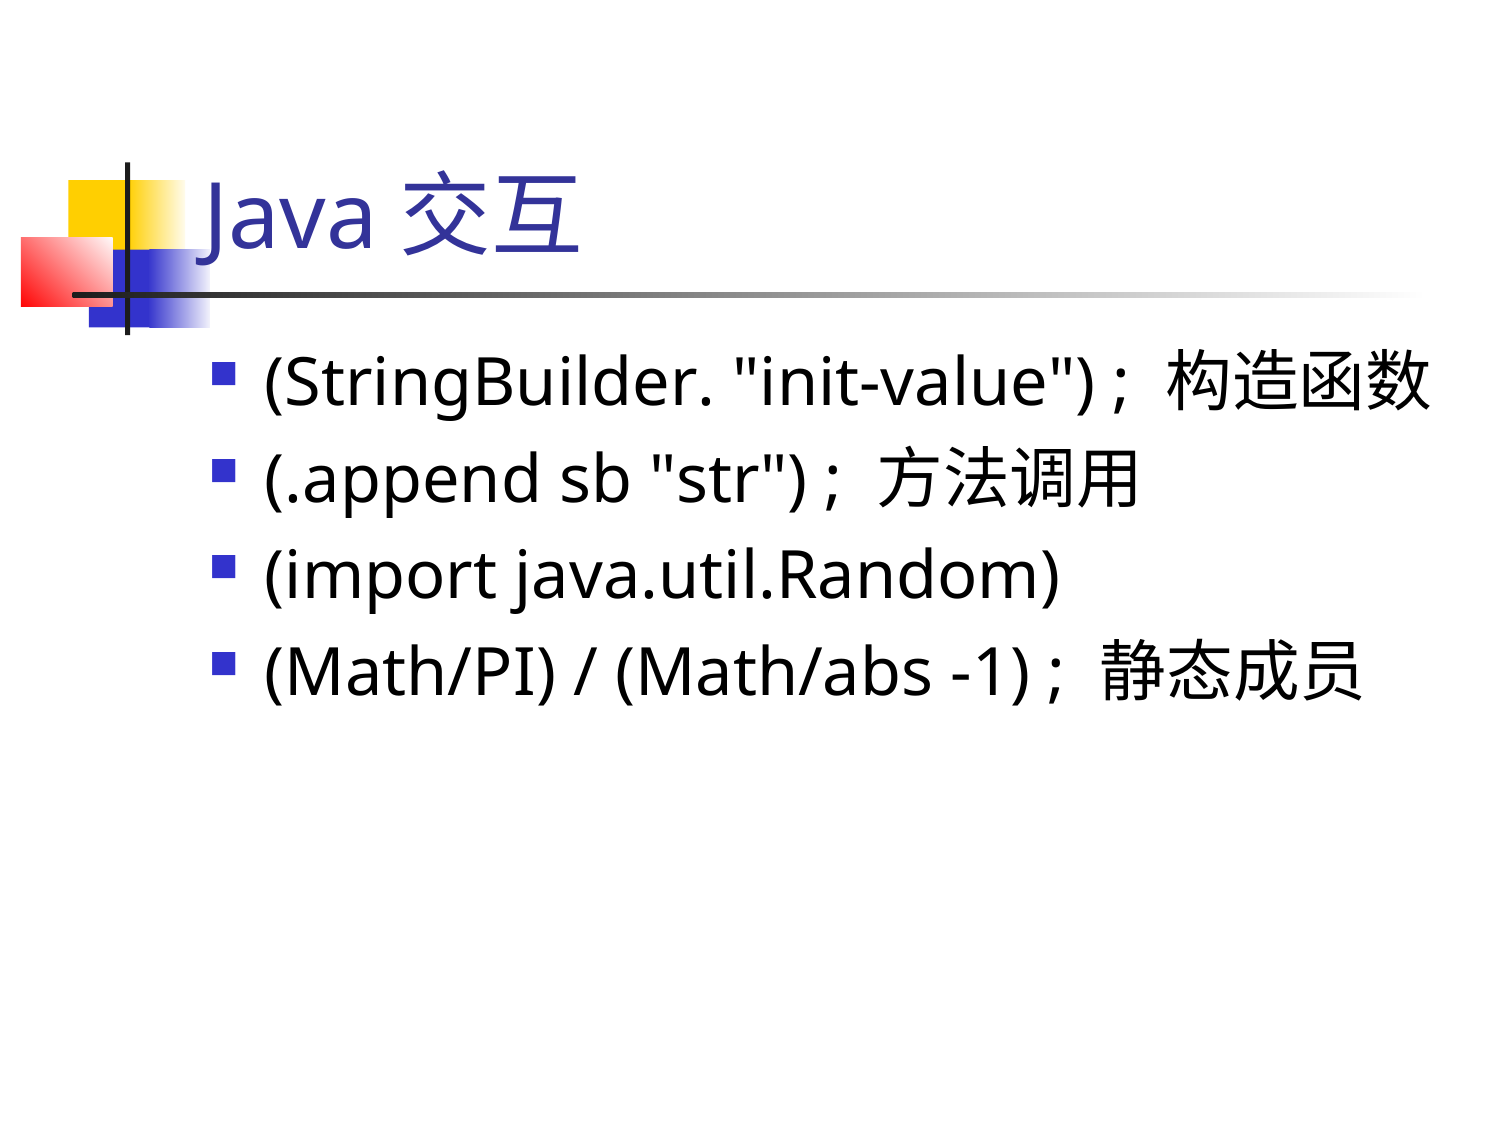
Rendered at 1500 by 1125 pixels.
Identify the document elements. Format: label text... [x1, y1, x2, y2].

list (StringBuilder. "init-value") ; 构造函数 (.append sb "str") ; 方法调用 (import java.util.Random) (Math/PI) / (Math/abs -1) ; 静态成员 [193, 331, 1469, 1007]
title Java交互 [188, 35, 1468, 276]
